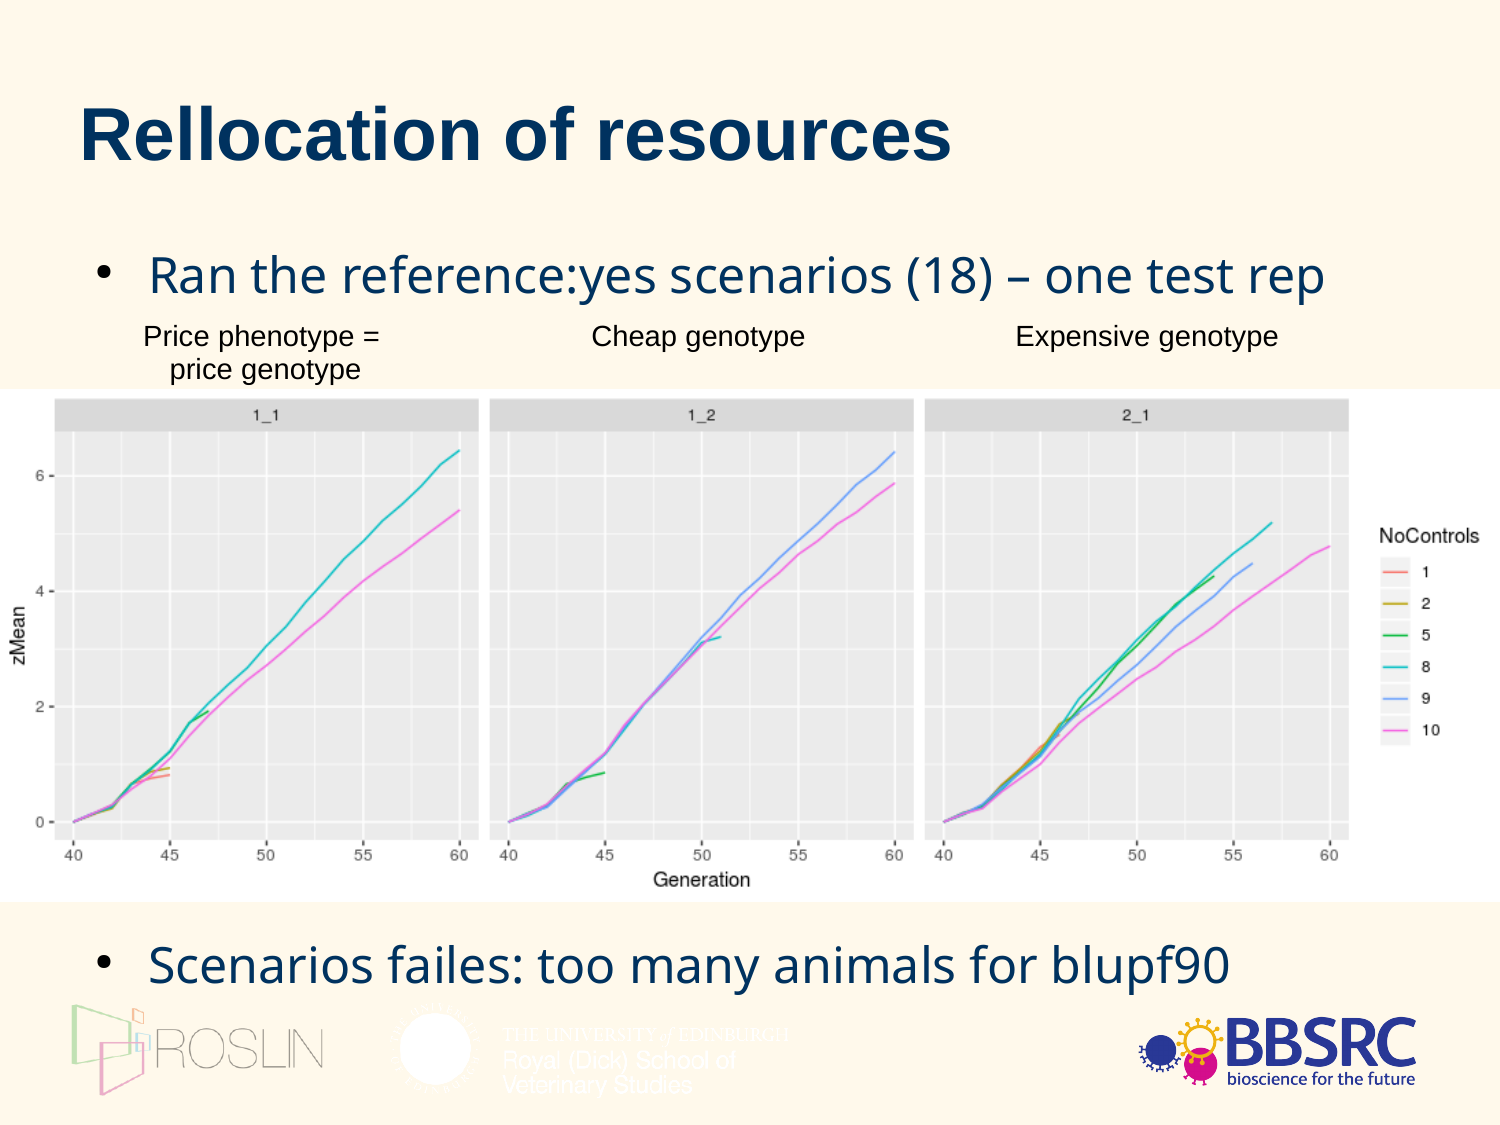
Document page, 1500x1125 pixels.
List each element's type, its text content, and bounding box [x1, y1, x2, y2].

title Rellocation of resources [64, 78, 1425, 185]
text_box Price phenotype = price genotype [47, 312, 485, 394]
picture [265, 975, 277, 980]
picture [328, 975, 336, 980]
picture [1137, 1014, 1416, 1092]
list Ran the reference:yes scenarios (18) – one test rep Scenarios failes: too many animals for blupf90 [62, 236, 1477, 389]
text_box Cheap genotype [484, 312, 922, 361]
list Ran the reference:yes scenarios (18) – one test rep Scenarios failes: too many animals for blupf90 [62, 902, 1477, 975]
text_box Expensive genotype [933, 312, 1371, 361]
picture [64, 975, 336, 1118]
picture [0, 389, 1500, 902]
